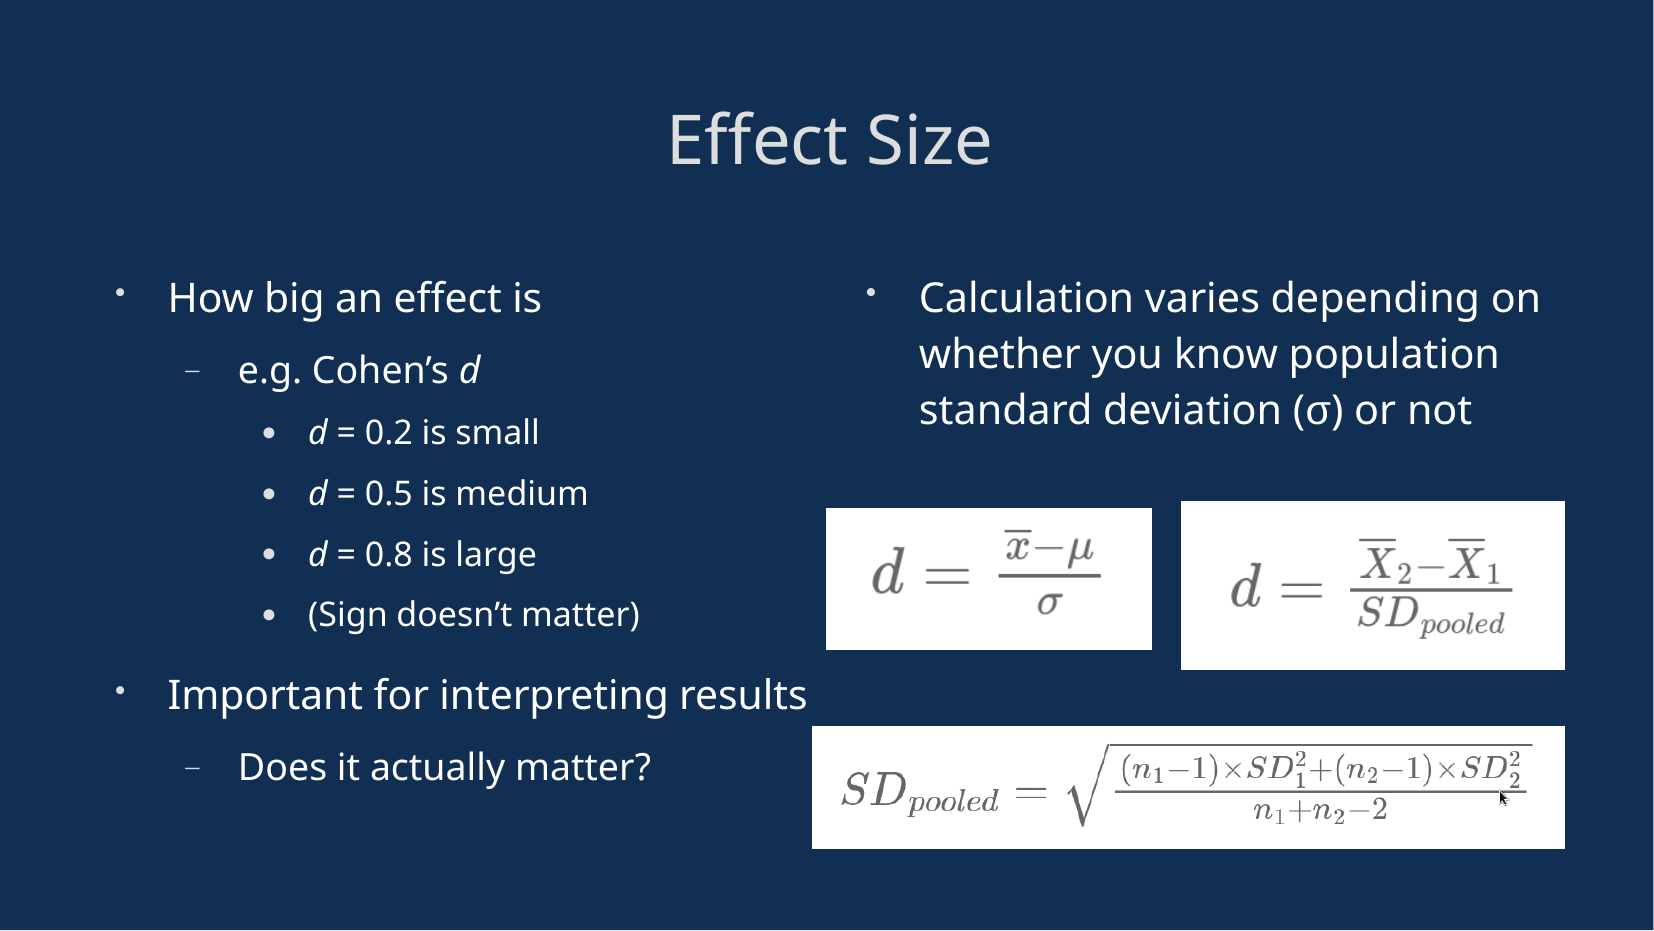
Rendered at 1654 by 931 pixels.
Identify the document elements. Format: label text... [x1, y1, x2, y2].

picture [1181, 501, 1565, 670]
picture [812, 726, 1565, 850]
list How big an effect is e.g. Cohen’s d d = 0.2 is small d = 0.5 is medium d = 0.8 is large (Sign doesn’t matter) Important for interpreting results Does it actually matter? [97, 268, 813, 806]
title Effect Size [97, 56, 1563, 220]
picture [826, 508, 1152, 650]
list Calculation varies depending on whether you know population standard deviation (σ) or not [848, 268, 1563, 726]
